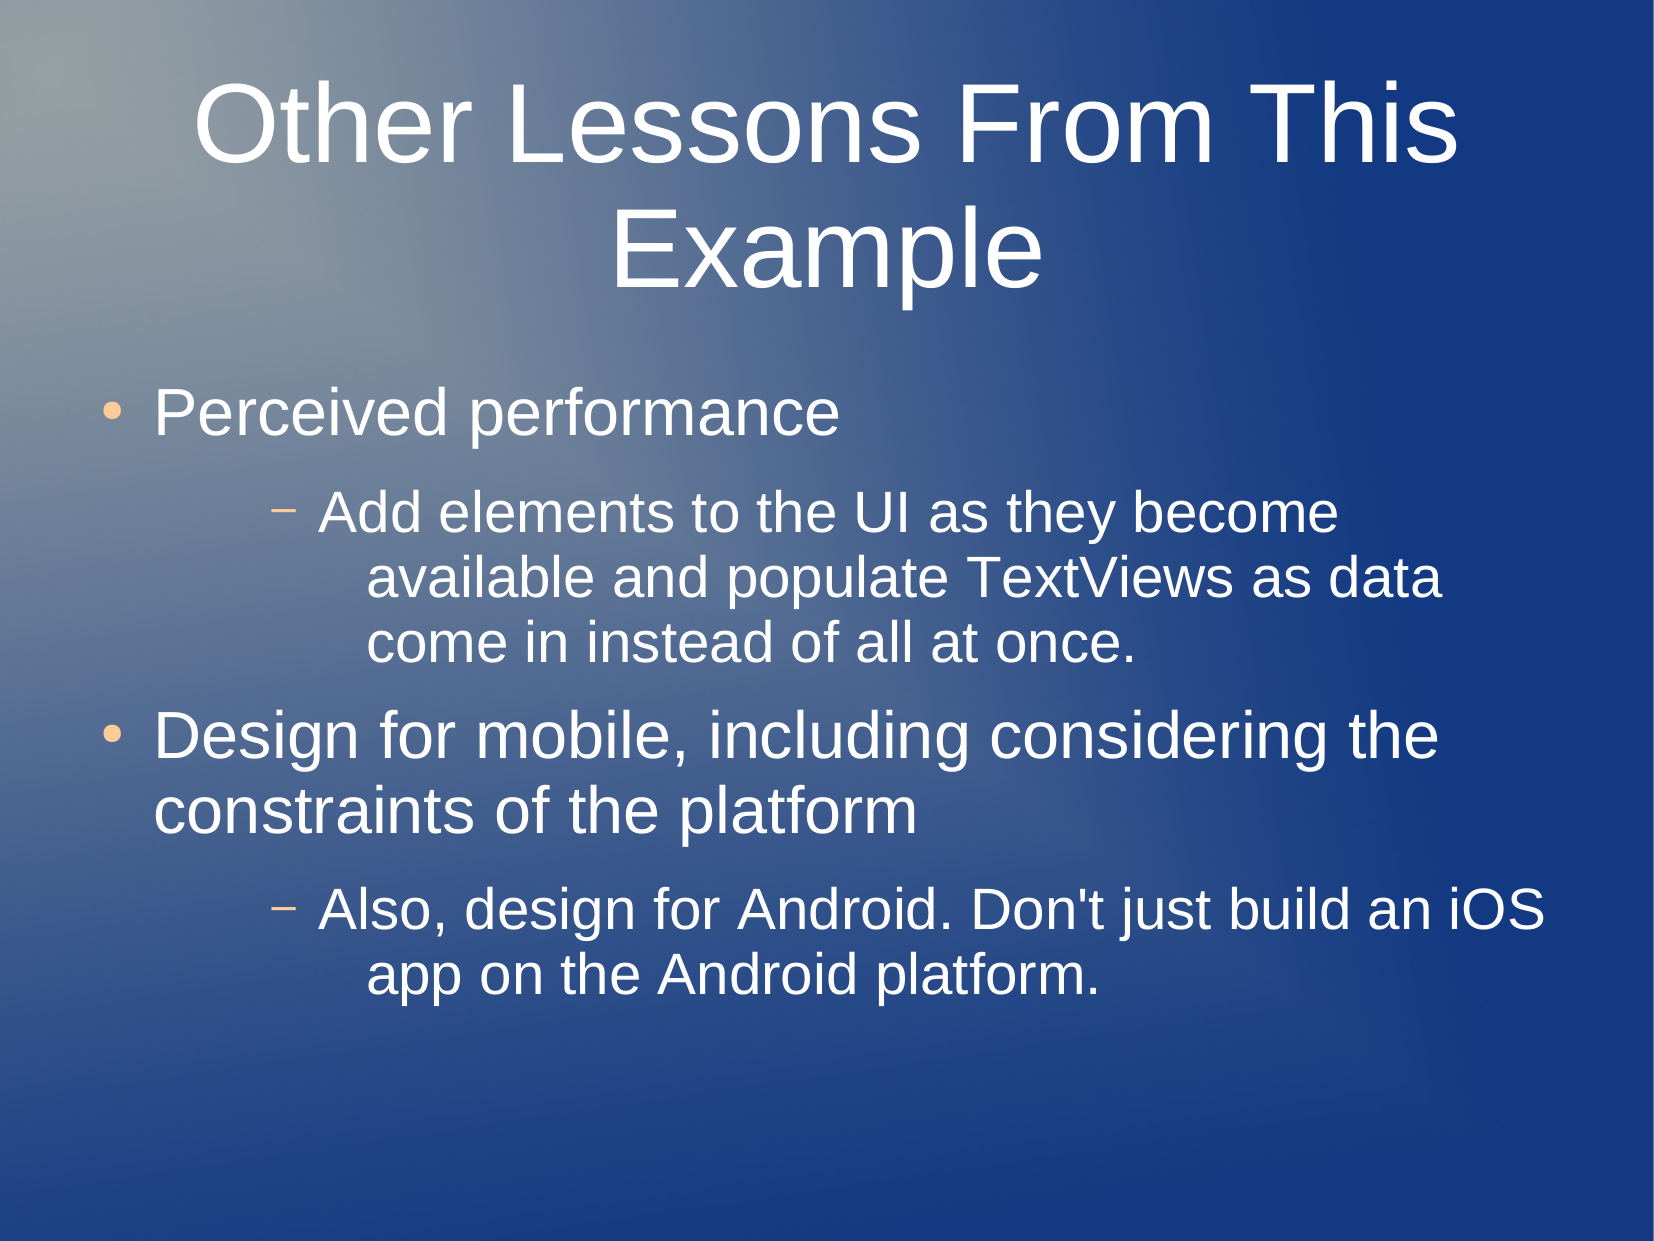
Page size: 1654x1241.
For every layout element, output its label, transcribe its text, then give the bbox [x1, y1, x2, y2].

title Other Lessons From This Example [82, 60, 1571, 313]
list Perceived performance Add elements to the UI as they become available and populate TextViews as data come in instead of all at once. Design for mobile, including considering the constraints of the platform Also, design for Android. Don't just build an iOS app on the Android platform. [82, 375, 1571, 1095]
picture [0, 0, 1654, 1241]
